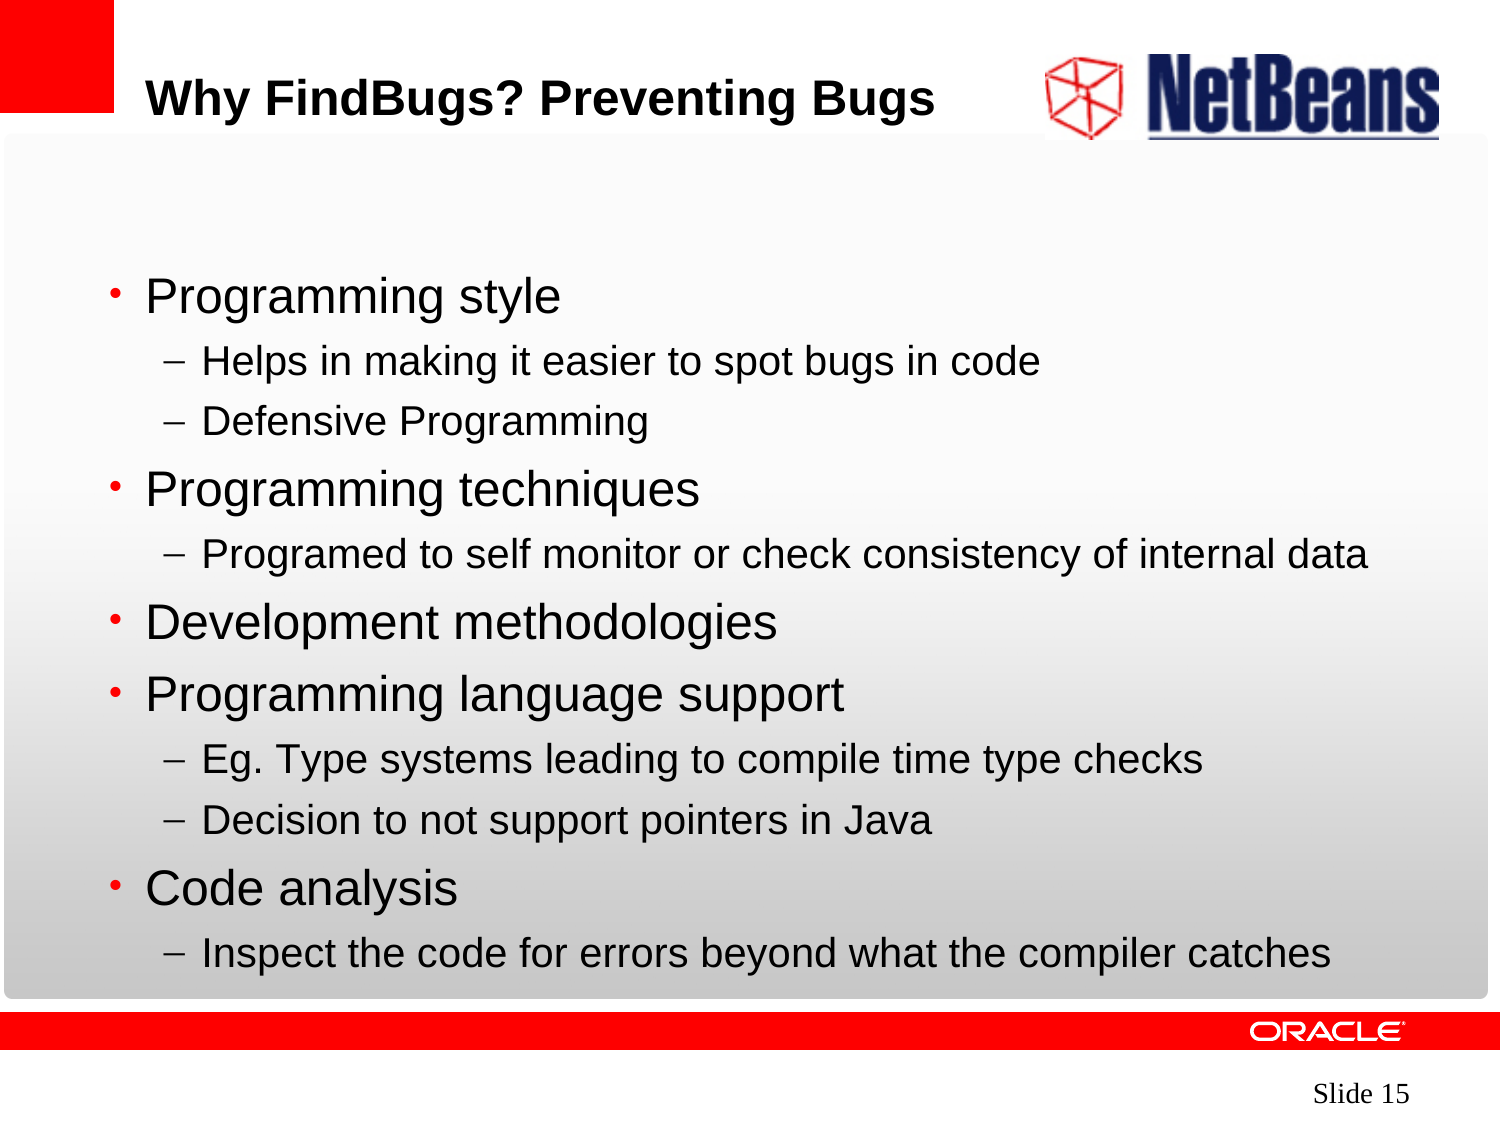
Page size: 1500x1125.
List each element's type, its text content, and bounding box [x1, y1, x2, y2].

picture [4, 54, 1488, 999]
list Programming style Helps in making it easier to spot bugs in code Defensive Programming Programming techniques Programed to self monitor or check consistency of internal data Development methodologies Programming language support Eg. Type systems leading to compile time type checks Decision to not support pointers in Java Code analysis Inspect the code for errors beyond what the compiler catches [108, 263, 1425, 1006]
picture [0, 1012, 1500, 1050]
picture [0, 0, 114, 113]
title Why FindBugs? Preventing Bugs [130, 38, 983, 153]
